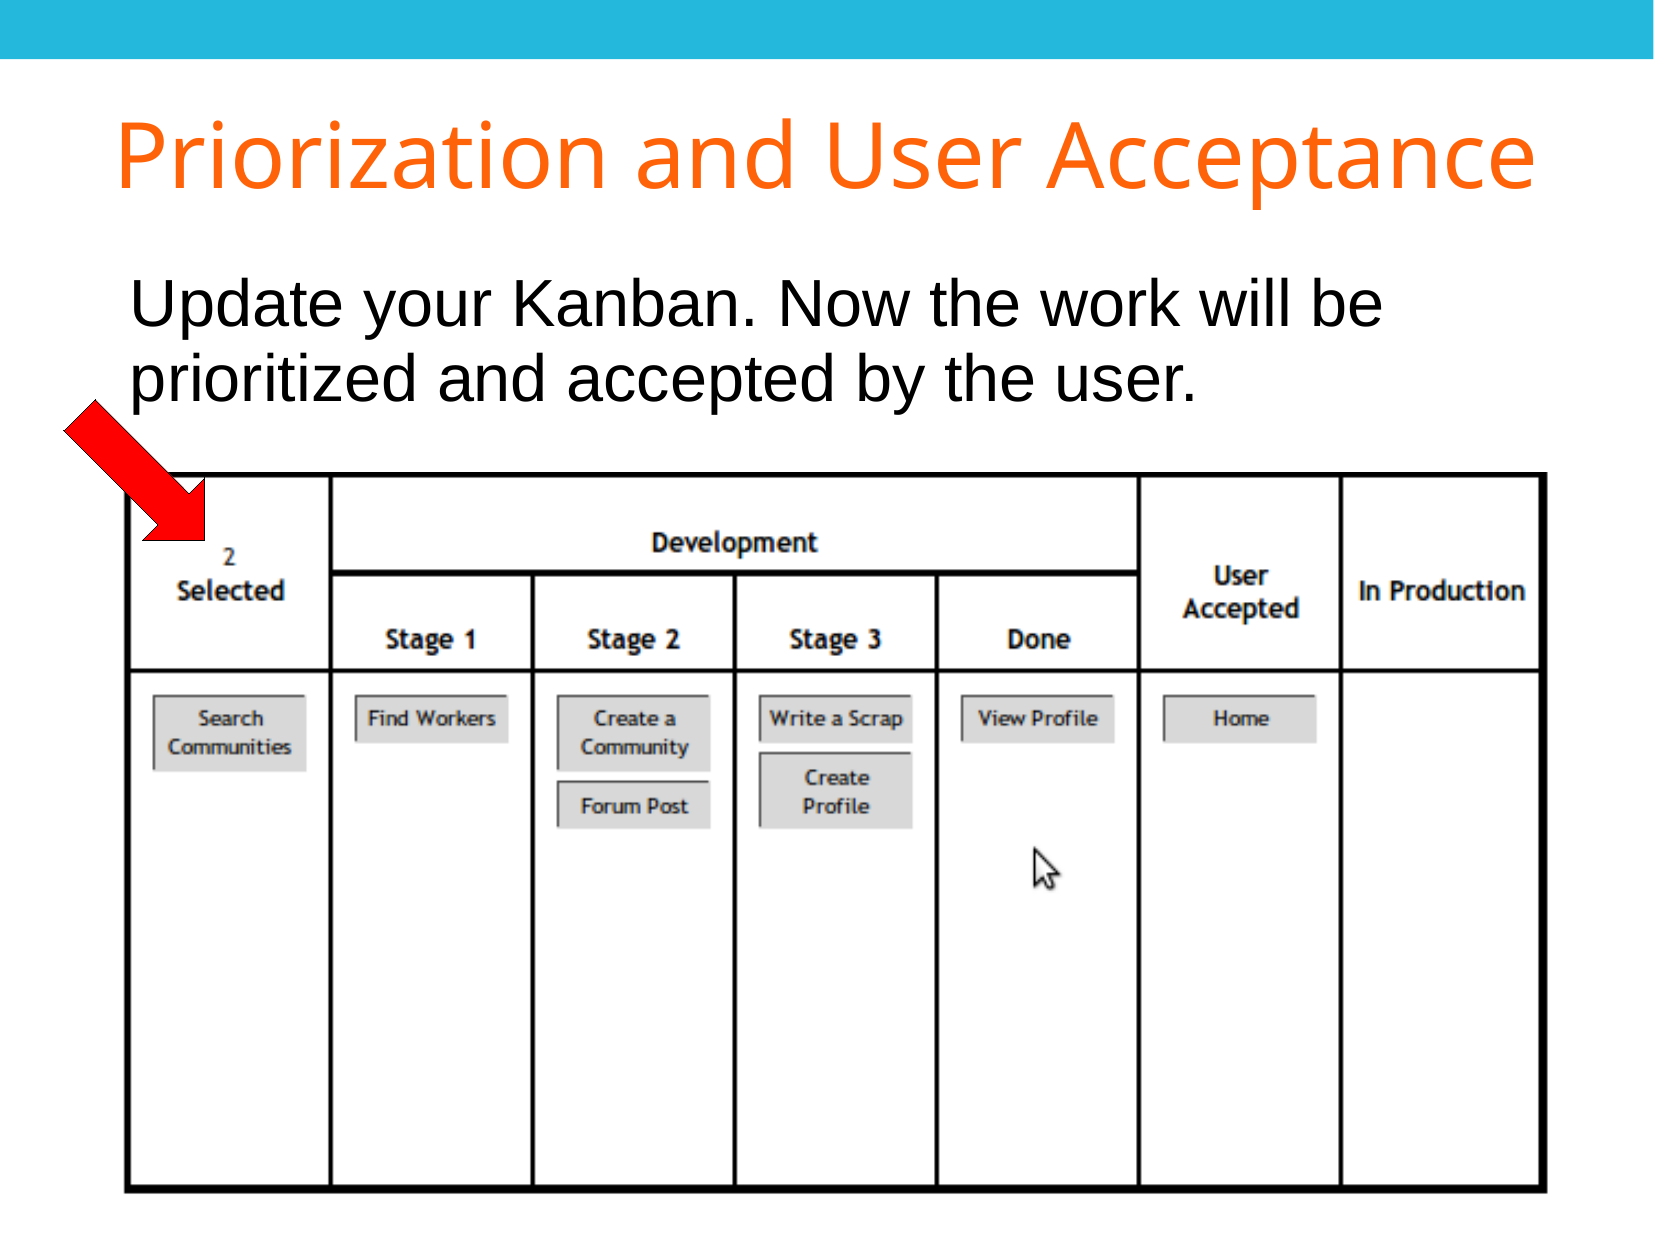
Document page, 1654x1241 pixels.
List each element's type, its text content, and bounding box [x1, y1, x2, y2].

list Update your Kanban. Now the work will be prioritized and accepted by the user. [59, 265, 1625, 1182]
text_box [63, 399, 205, 541]
title Priorization and User Acceptance [82, 49, 1571, 257]
picture [82, 472, 1589, 1226]
